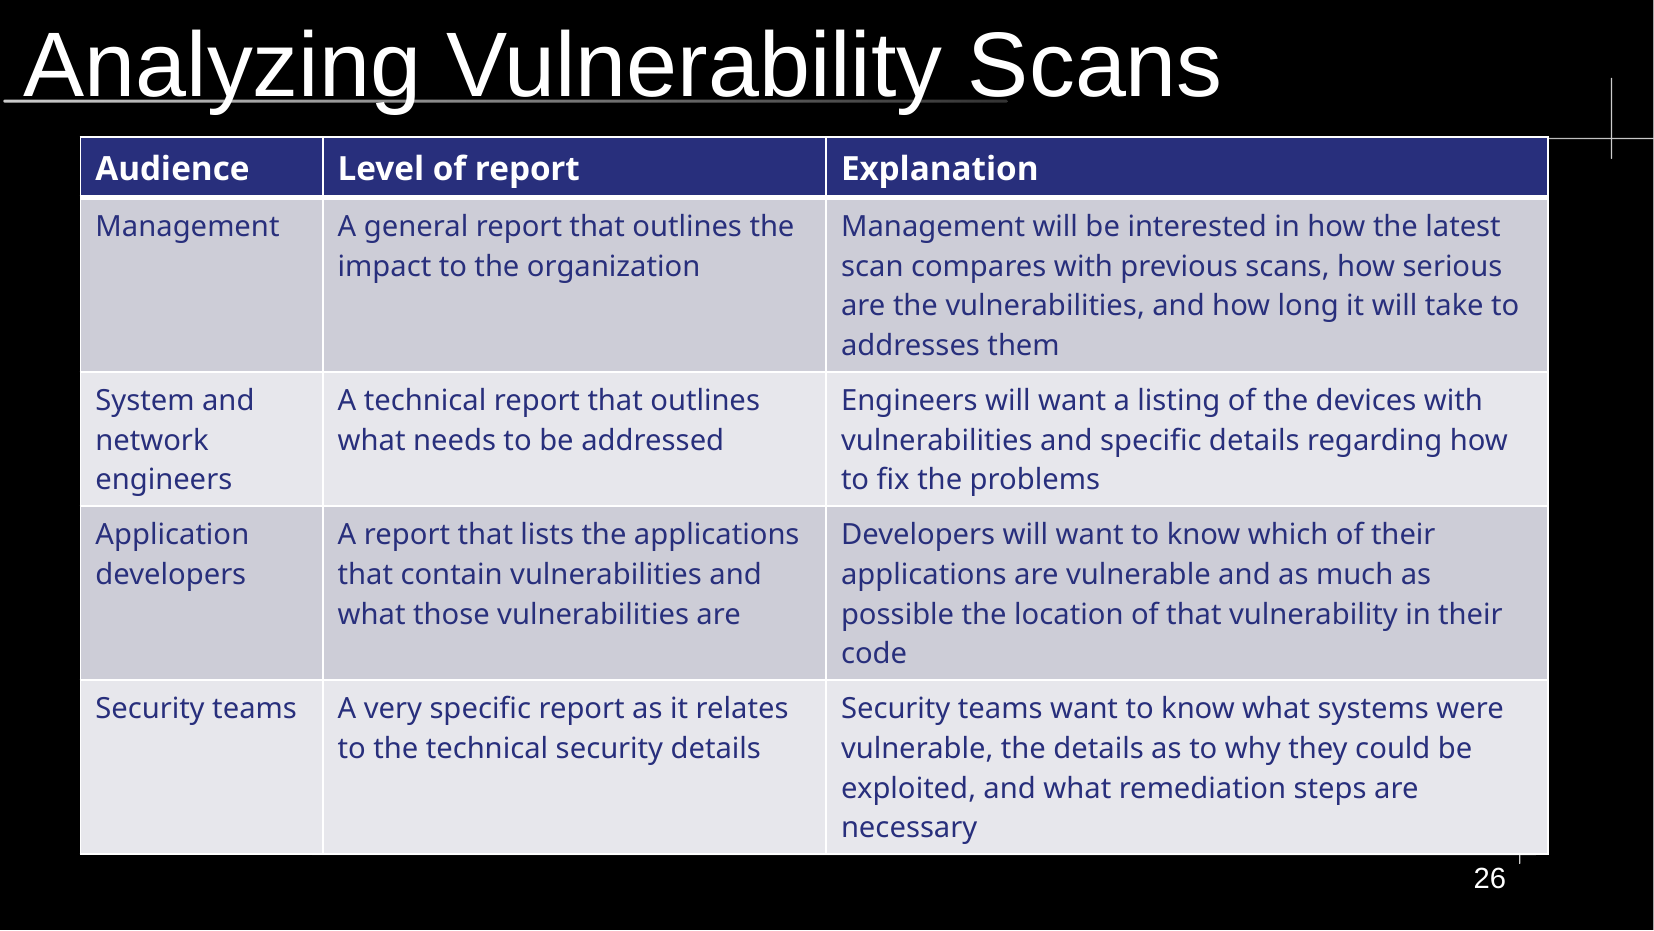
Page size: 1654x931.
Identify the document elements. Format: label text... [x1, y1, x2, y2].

table_cell A very specific report as it relates to the technical security details [324, 681, 825, 853]
table_header Audience [81, 138, 322, 195]
title Analyzing Vulnerability Scans [23, 11, 1589, 119]
table_header Level of report [324, 138, 825, 195]
table_cell Management [81, 200, 322, 371]
table_cell System and network engineers [81, 373, 322, 505]
table_cell Engineers will want a listing of the devices with vulnerabilities and specific details regarding how to fix the problems [827, 373, 1547, 505]
table_cell A technical report that outlines what needs to be addressed [324, 373, 825, 505]
table_cell Management will be interested in how the latest scan compares with previous scans, how serious are the vulnerabilities, and how long it will take to addresses them [827, 200, 1547, 371]
table_cell A report that lists the applications that contain vulnerabilities and what those vulnerabilities are [324, 507, 825, 679]
table_cell Developers will want to know which of their applications are vulnerable and as much as possible the location of that vulnerability in their code [827, 507, 1547, 679]
table_cell Application developers [81, 507, 322, 679]
table_cell Security teams [81, 681, 322, 853]
table_cell A general report that outlines the impact to the organization [324, 200, 825, 371]
table_header Explanation [827, 138, 1547, 195]
table_cell Security teams want to know what systems were vulnerable, the details as to why they could be exploited, and what remediation steps are necessary [827, 681, 1547, 853]
